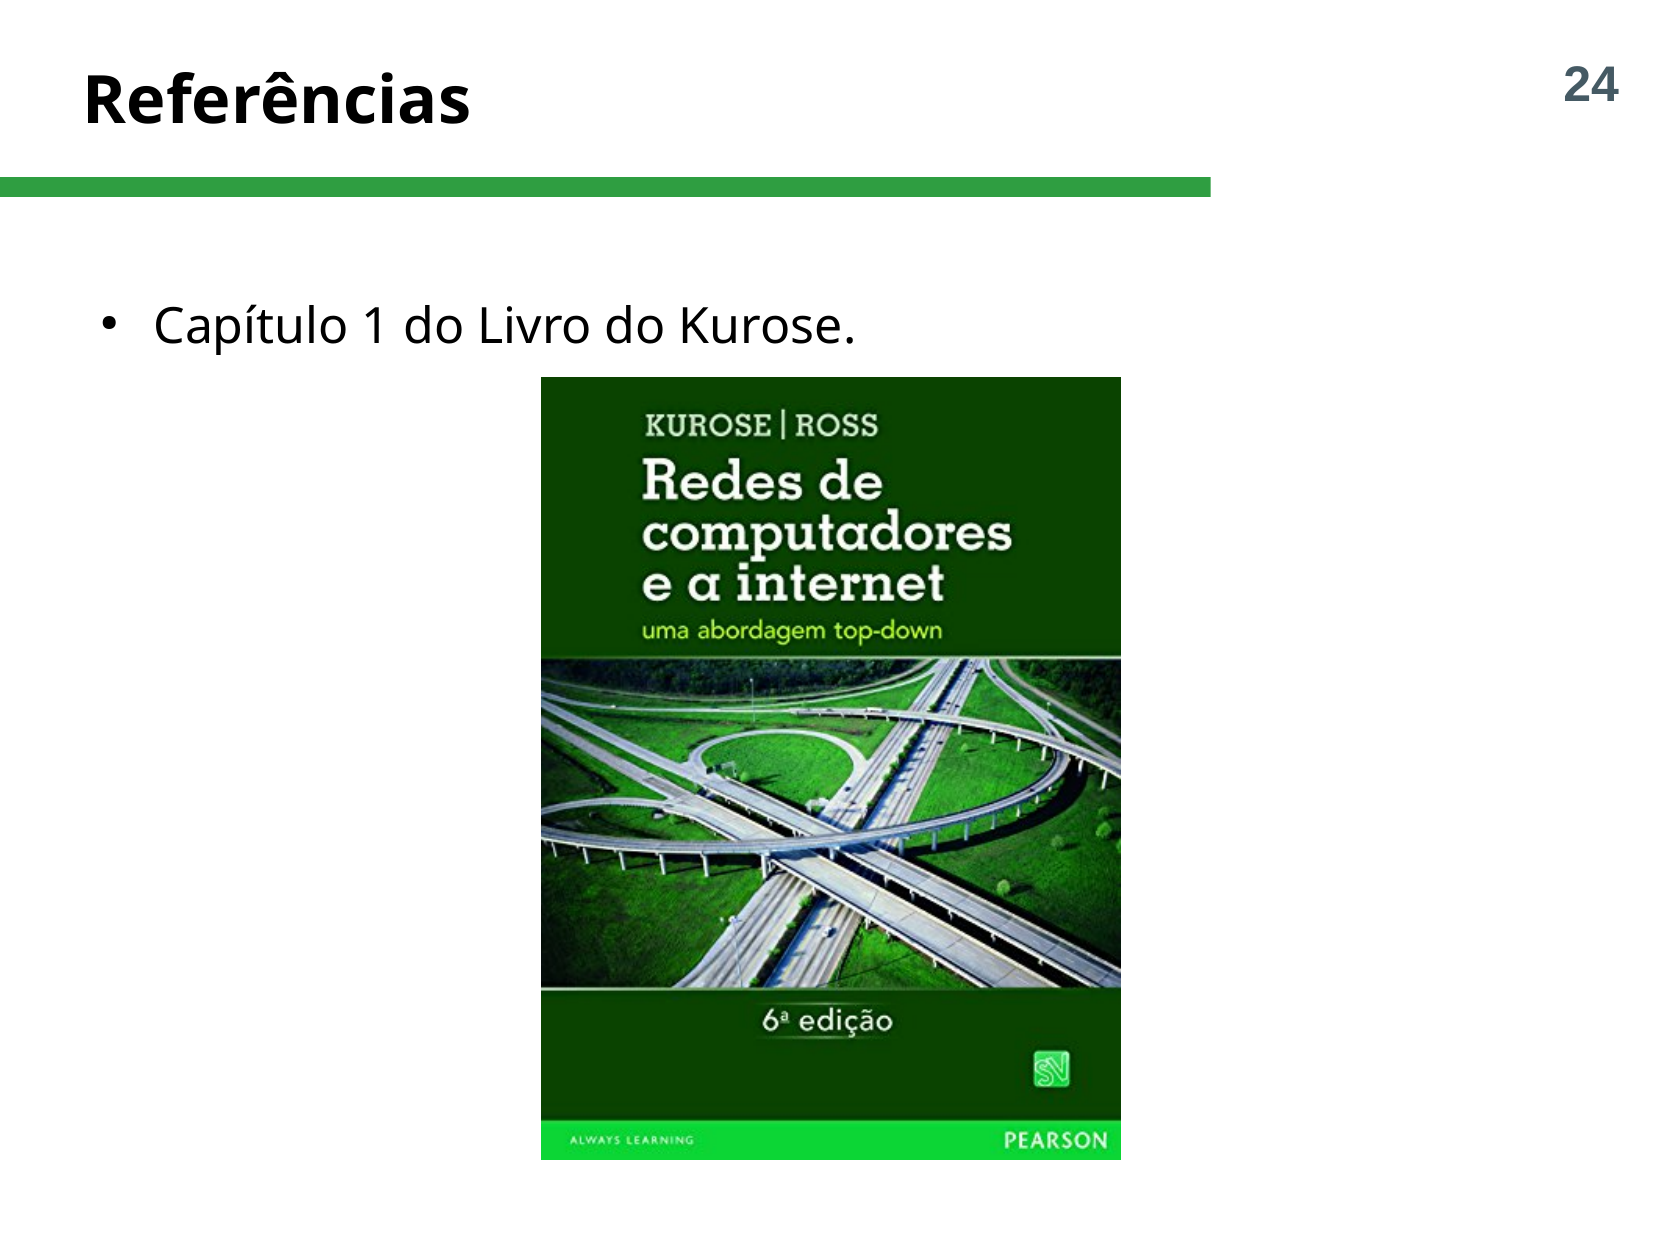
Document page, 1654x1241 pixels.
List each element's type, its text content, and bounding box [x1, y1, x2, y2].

list Capítulo 1 do Livro do Kurose. [82, 290, 1571, 1216]
title Referências [82, 0, 1152, 202]
picture [541, 377, 1121, 1160]
